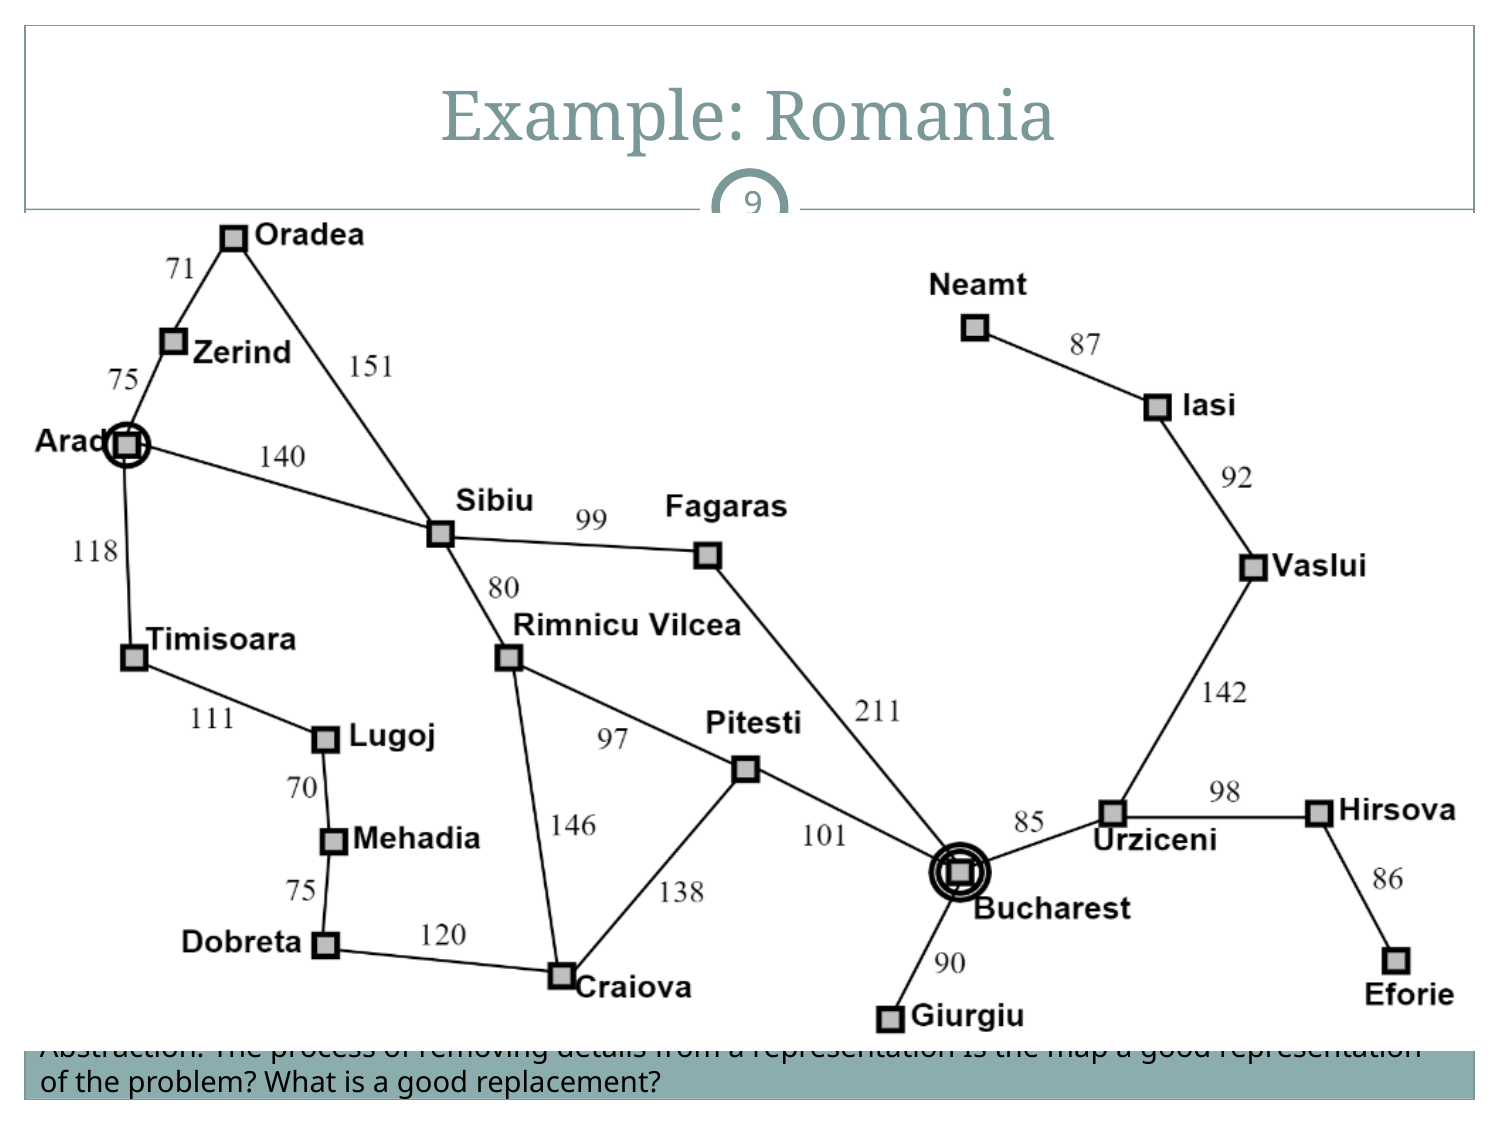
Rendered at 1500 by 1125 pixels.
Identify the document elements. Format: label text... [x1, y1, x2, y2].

text_box Abstraction: The process of removing details from a representation Is the map a good representation of the problem? What is a good replacement? [24, 1051, 1455, 1094]
title Example: Romania [49, 37, 1450, 162]
slide_number <number> [715, 168, 791, 213]
picture [24, 213, 1481, 1051]
